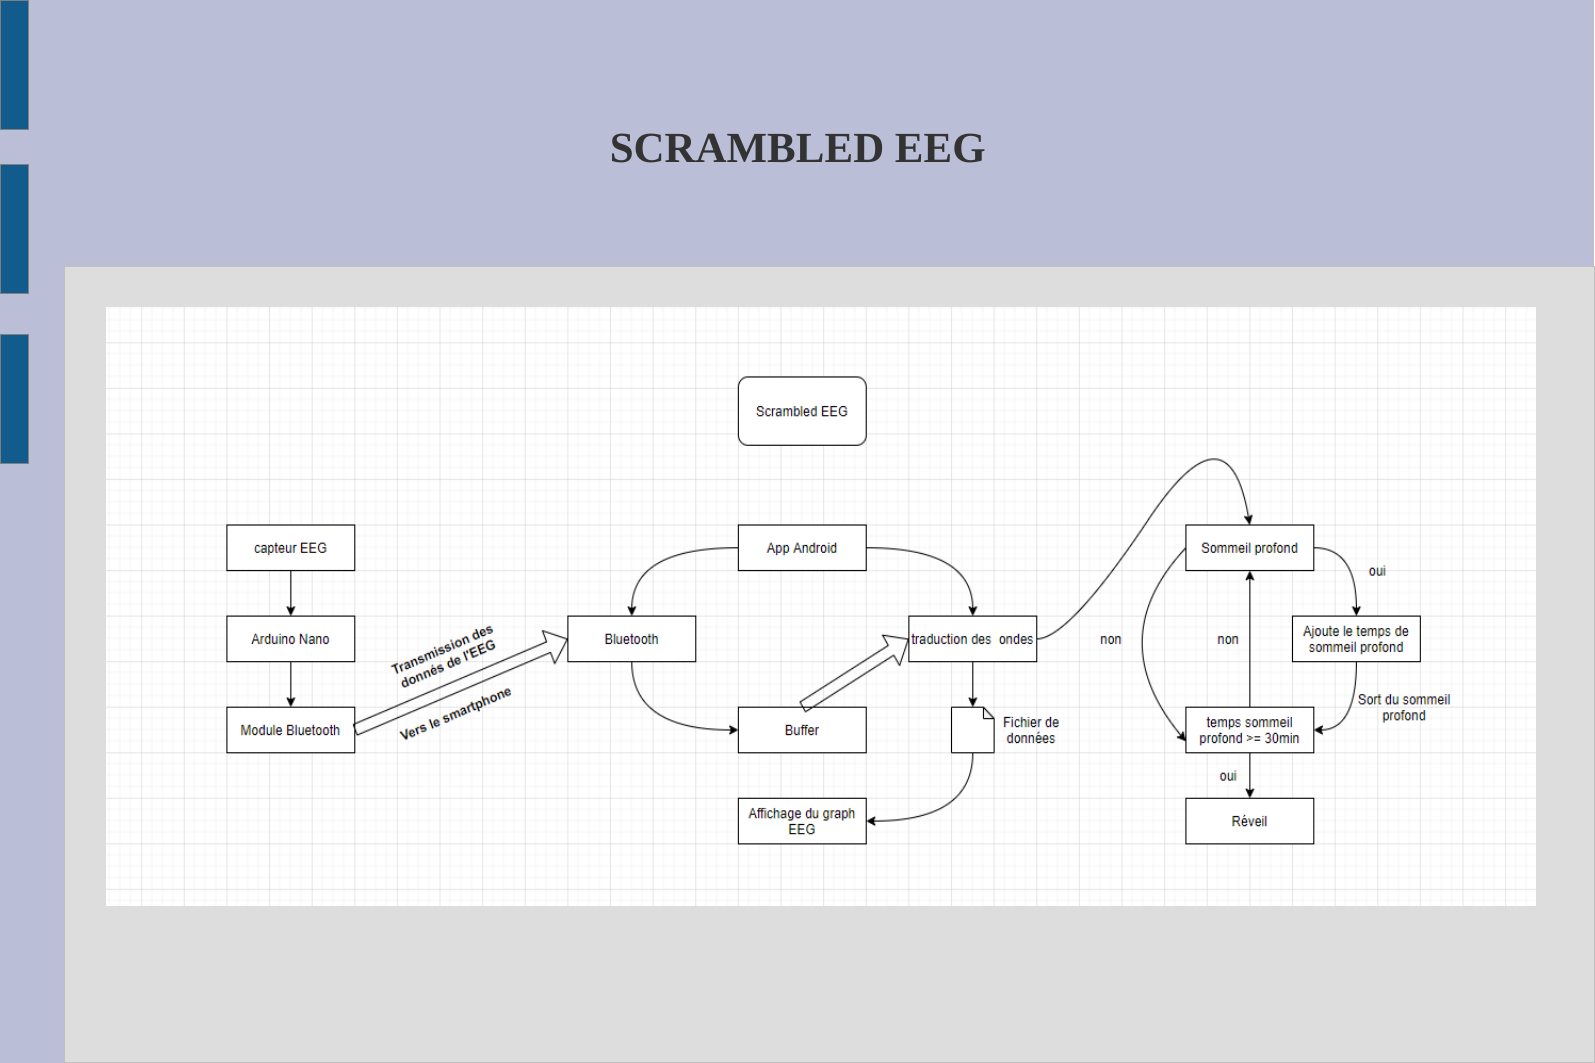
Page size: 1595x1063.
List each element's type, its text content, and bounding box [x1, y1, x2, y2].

title SCRAMBLED EEG [117, 58, 1479, 237]
picture [106, 307, 1536, 906]
